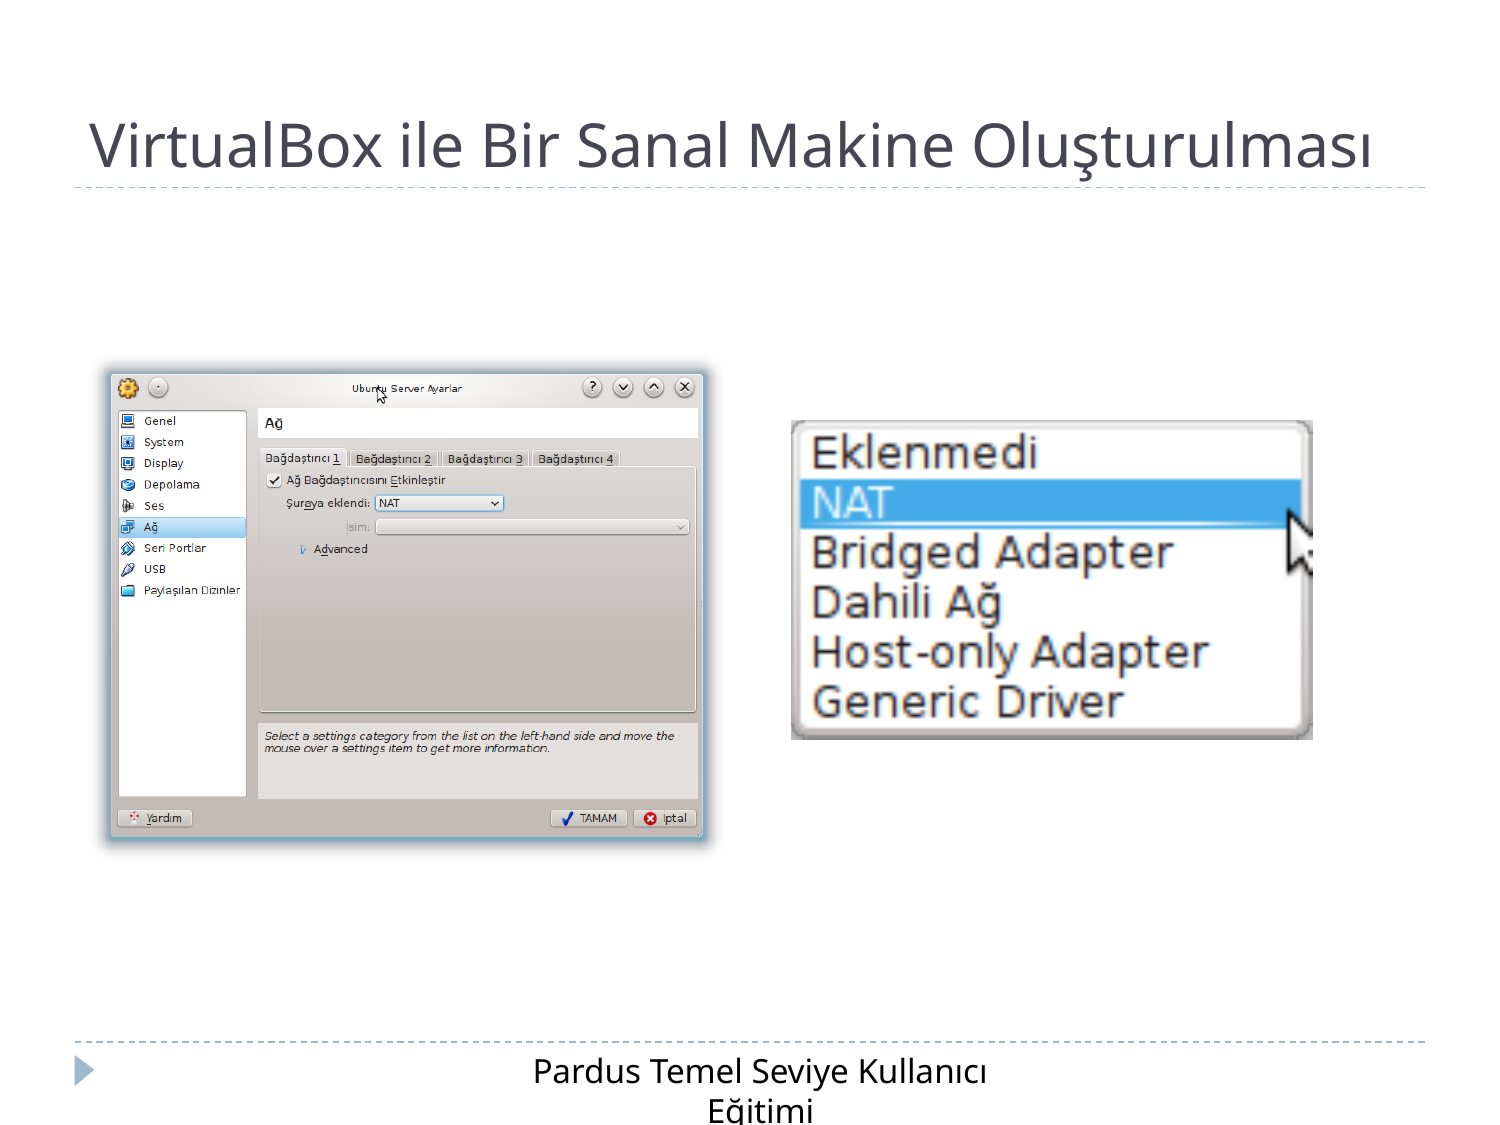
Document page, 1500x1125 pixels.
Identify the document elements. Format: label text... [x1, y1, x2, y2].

picture [75, 338, 738, 872]
title VirtualBox ile Bir Sanal Makine Oluşturulması [75, 37, 1425, 188]
picture [791, 420, 1313, 740]
